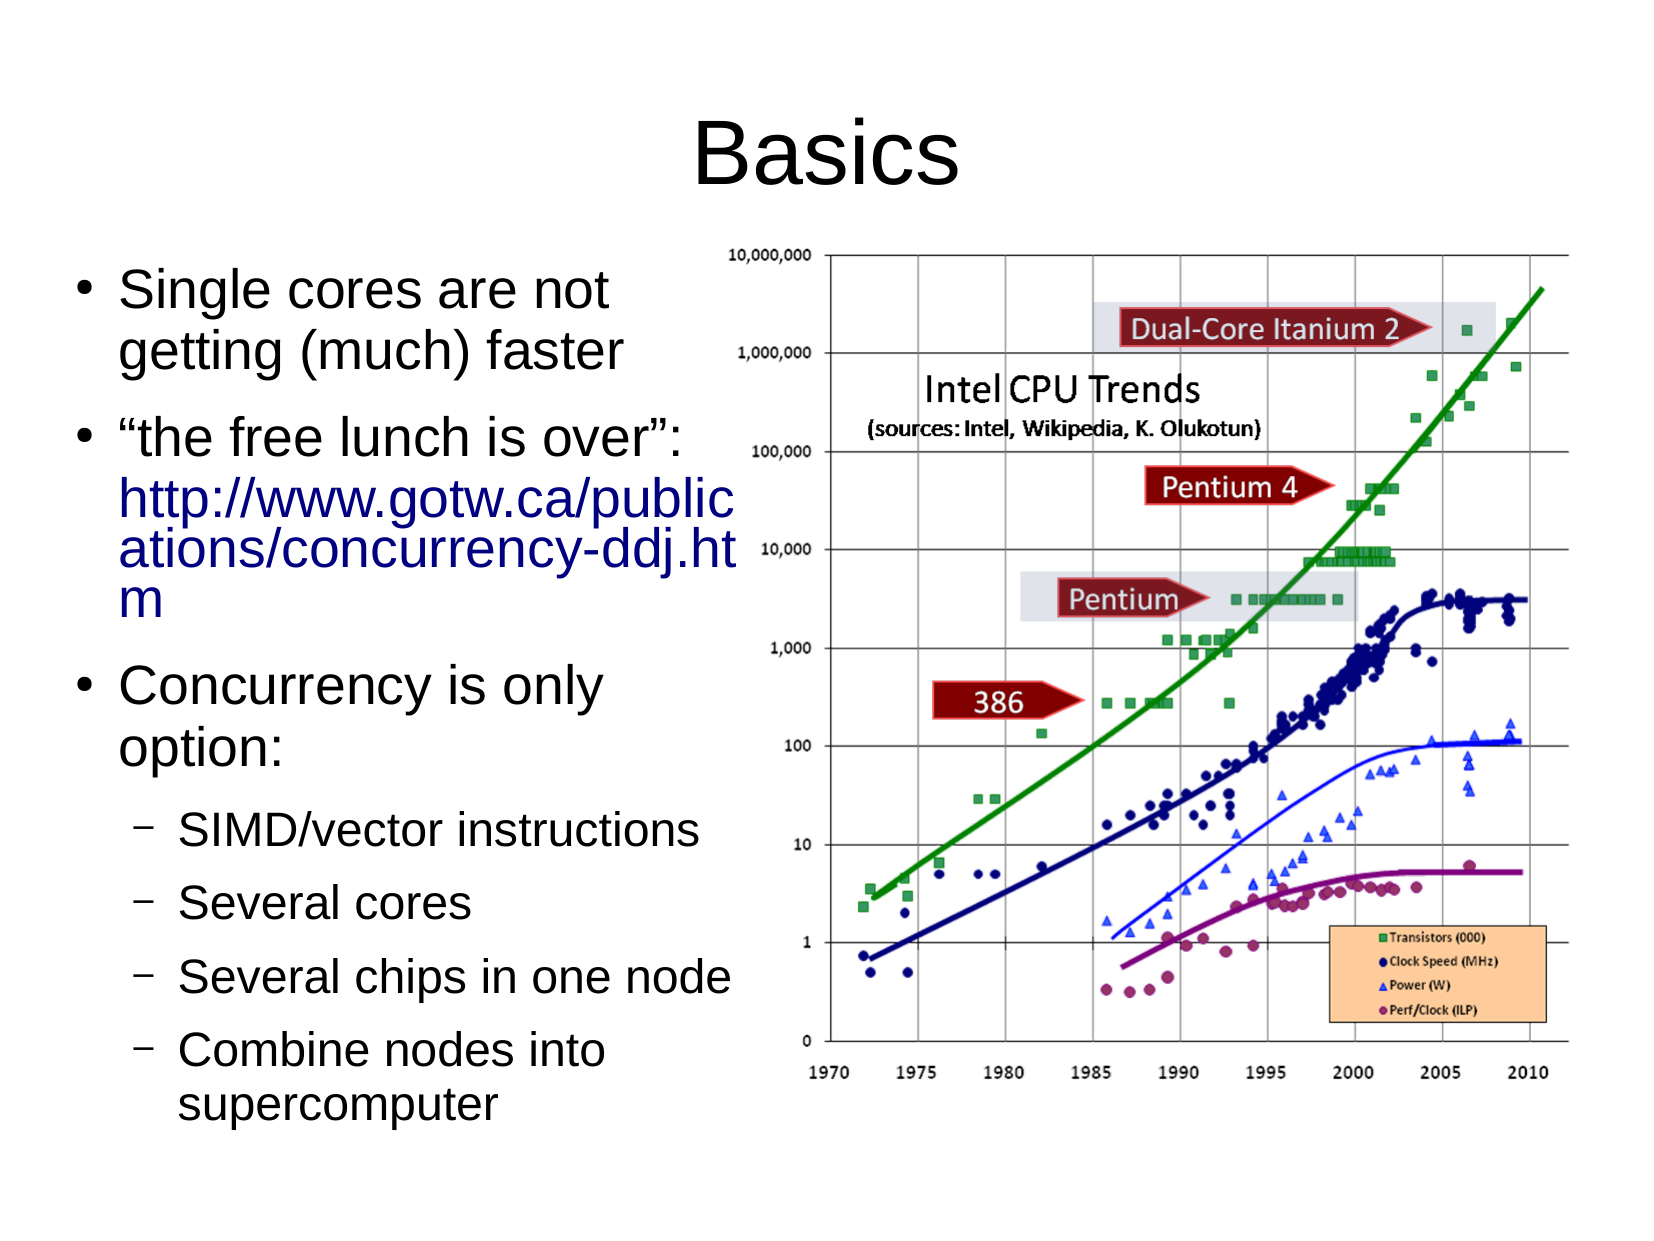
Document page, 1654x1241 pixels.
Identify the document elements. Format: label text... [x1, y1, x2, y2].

title Basics [82, 49, 1571, 257]
picture [719, 224, 1591, 1093]
list Single cores are not getting (much) faster “the free lunch is over”:http://www.gotw.ca/publications/concurrency-ddj.htm Concurrency is only option: SIMD/vector instructions Several cores Several chips in one node Combine nodes into supercomputer [60, 258, 719, 1093]
